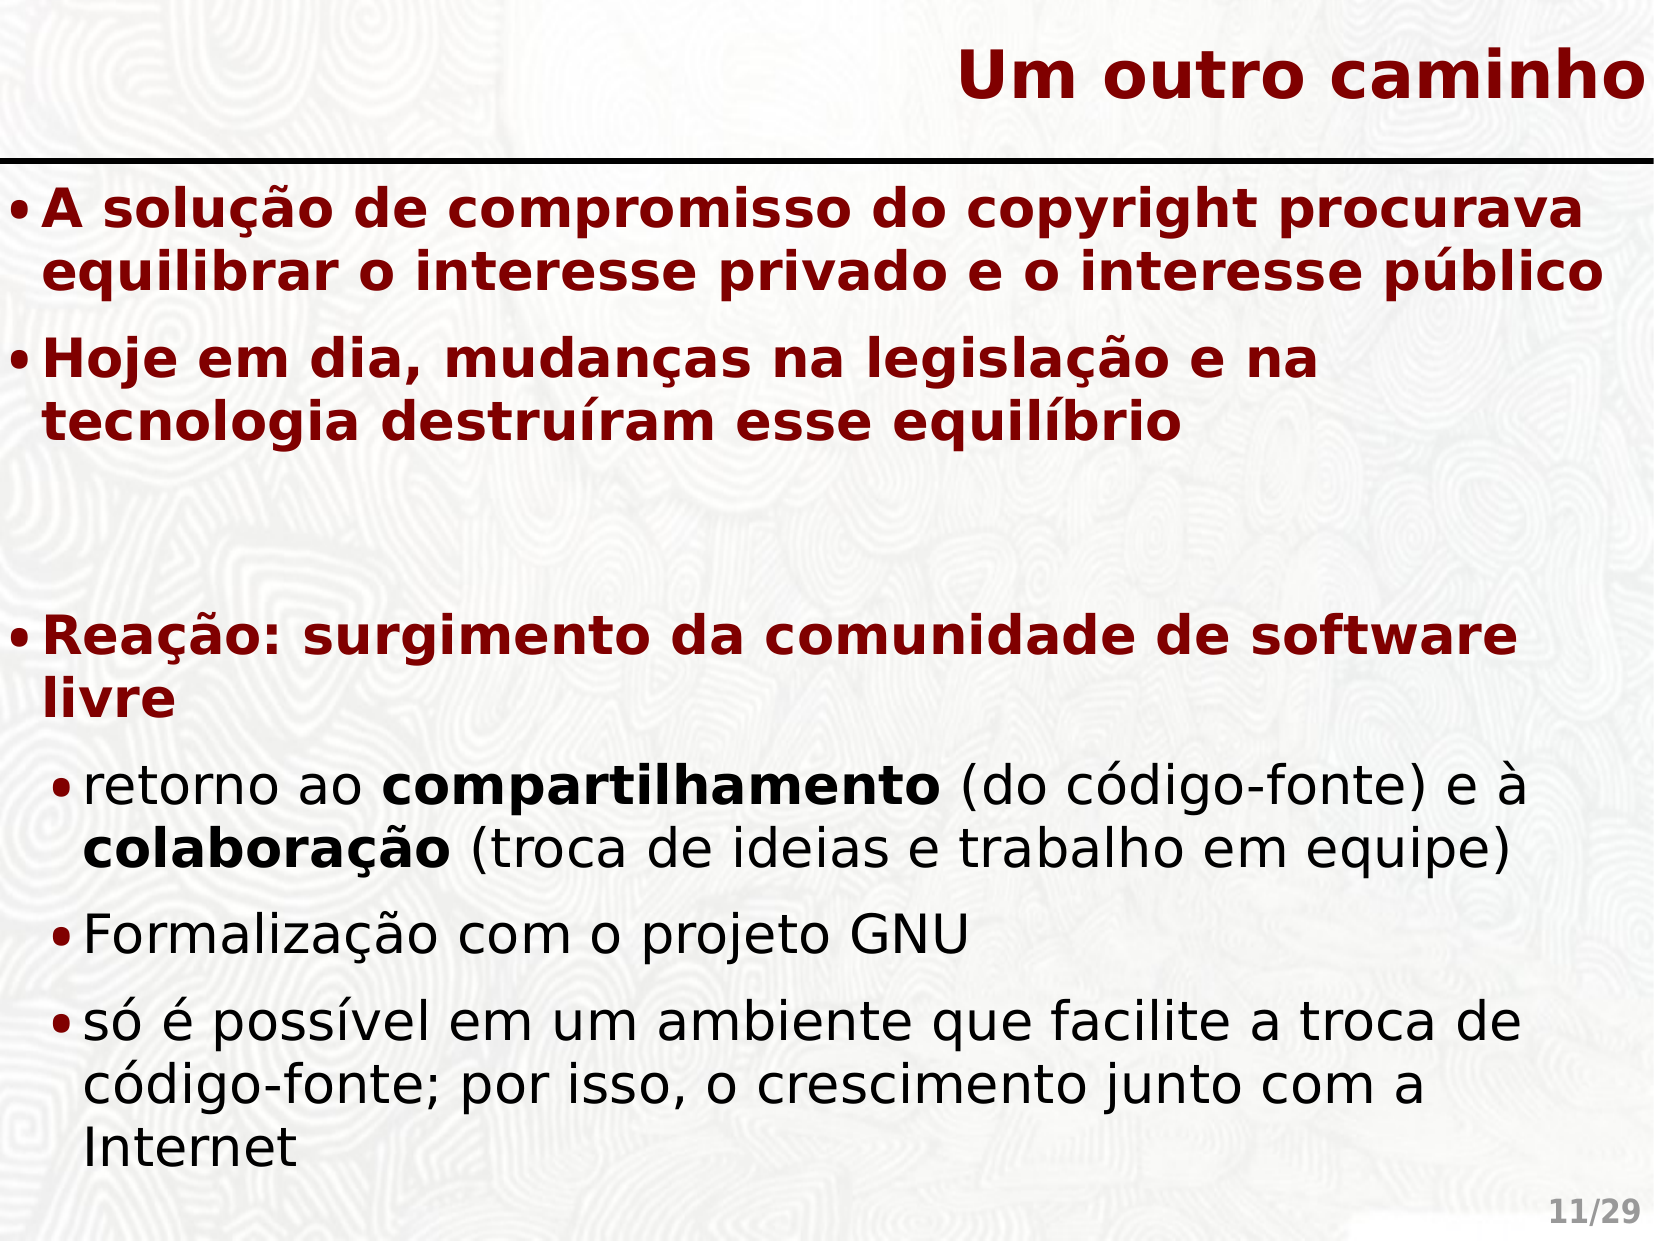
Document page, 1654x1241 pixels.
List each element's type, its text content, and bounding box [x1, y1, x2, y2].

picture [0, 164, 1654, 1241]
title Um outro caminho [602, 0, 1648, 153]
list A solução de compromisso do copyright procurava equilibrar o interesse privado e o interesse público Hoje em dia, mudanças na legislação e na tecnologia destruíram esse equilíbrio Reação: surgimento da comunidade de software livre retorno ao compartilhamento (do código-fonte) e à colaboração (troca de ideias e trabalho em equipe) Formalização com o projeto GNU só é possível em um ambiente que facilite a troca de código-fonte; por isso, o crescimento junto com a Internet [5, 177, 1654, 1229]
picture [0, 0, 1654, 158]
